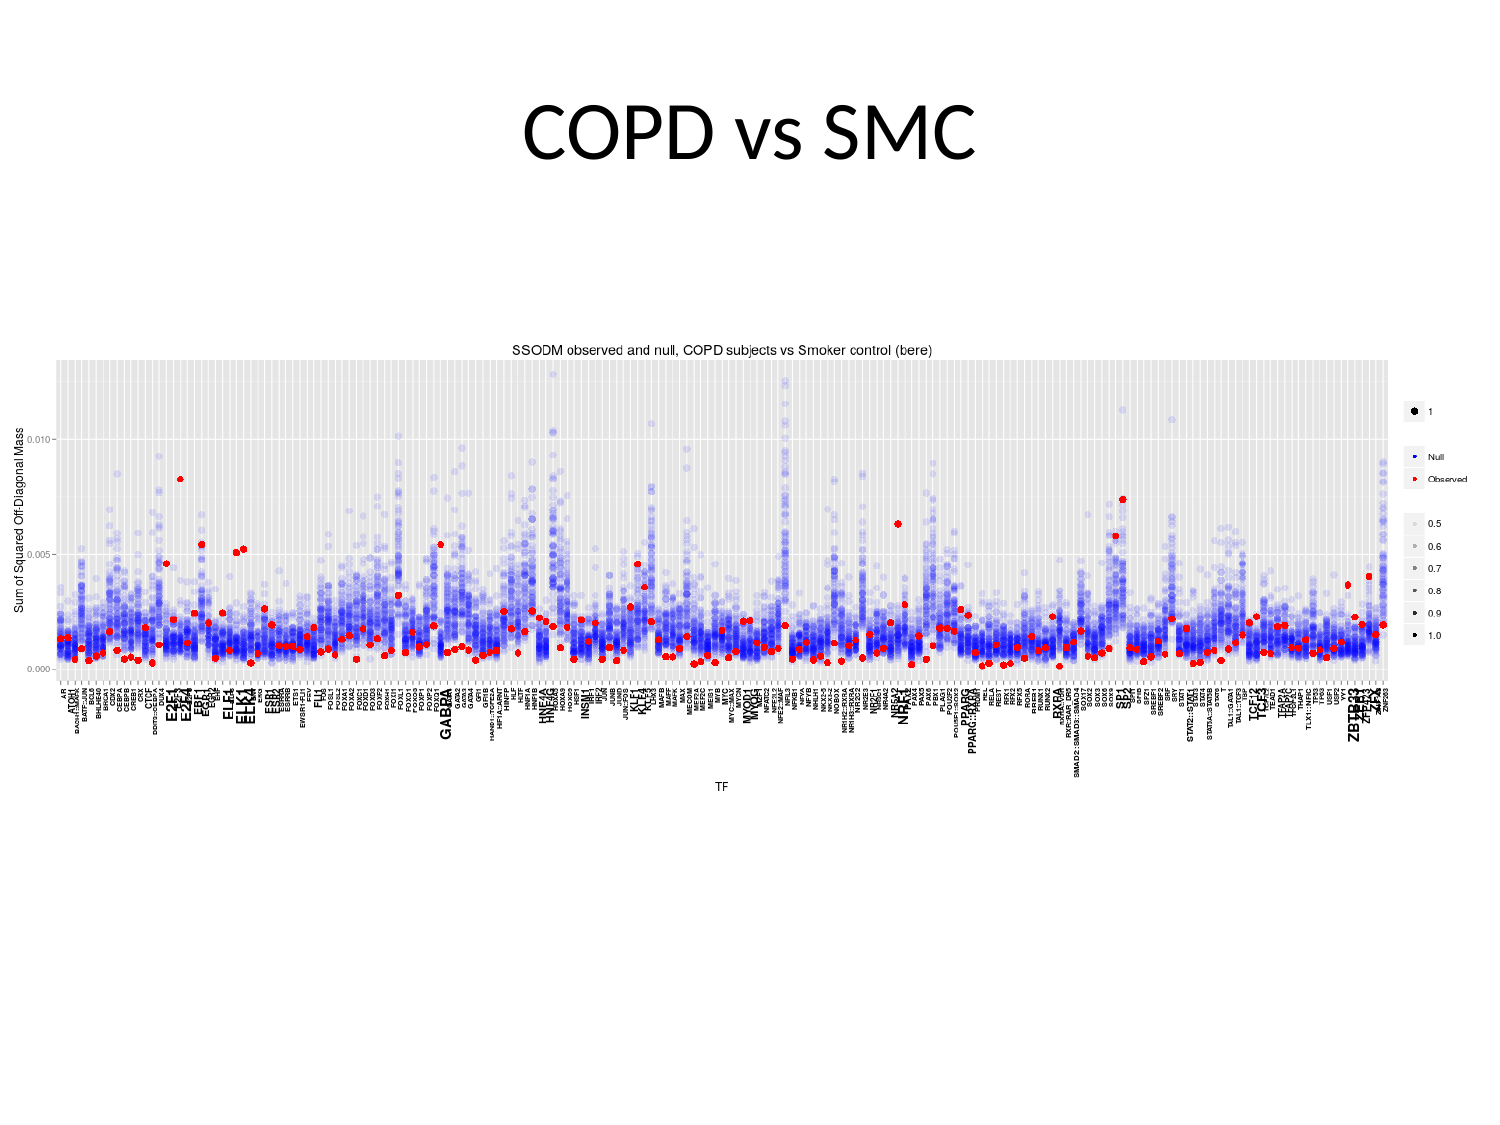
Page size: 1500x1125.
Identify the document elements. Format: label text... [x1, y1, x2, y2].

picture [0, 321, 1500, 804]
title COPD vs SMC [75, 90, 1425, 188]
